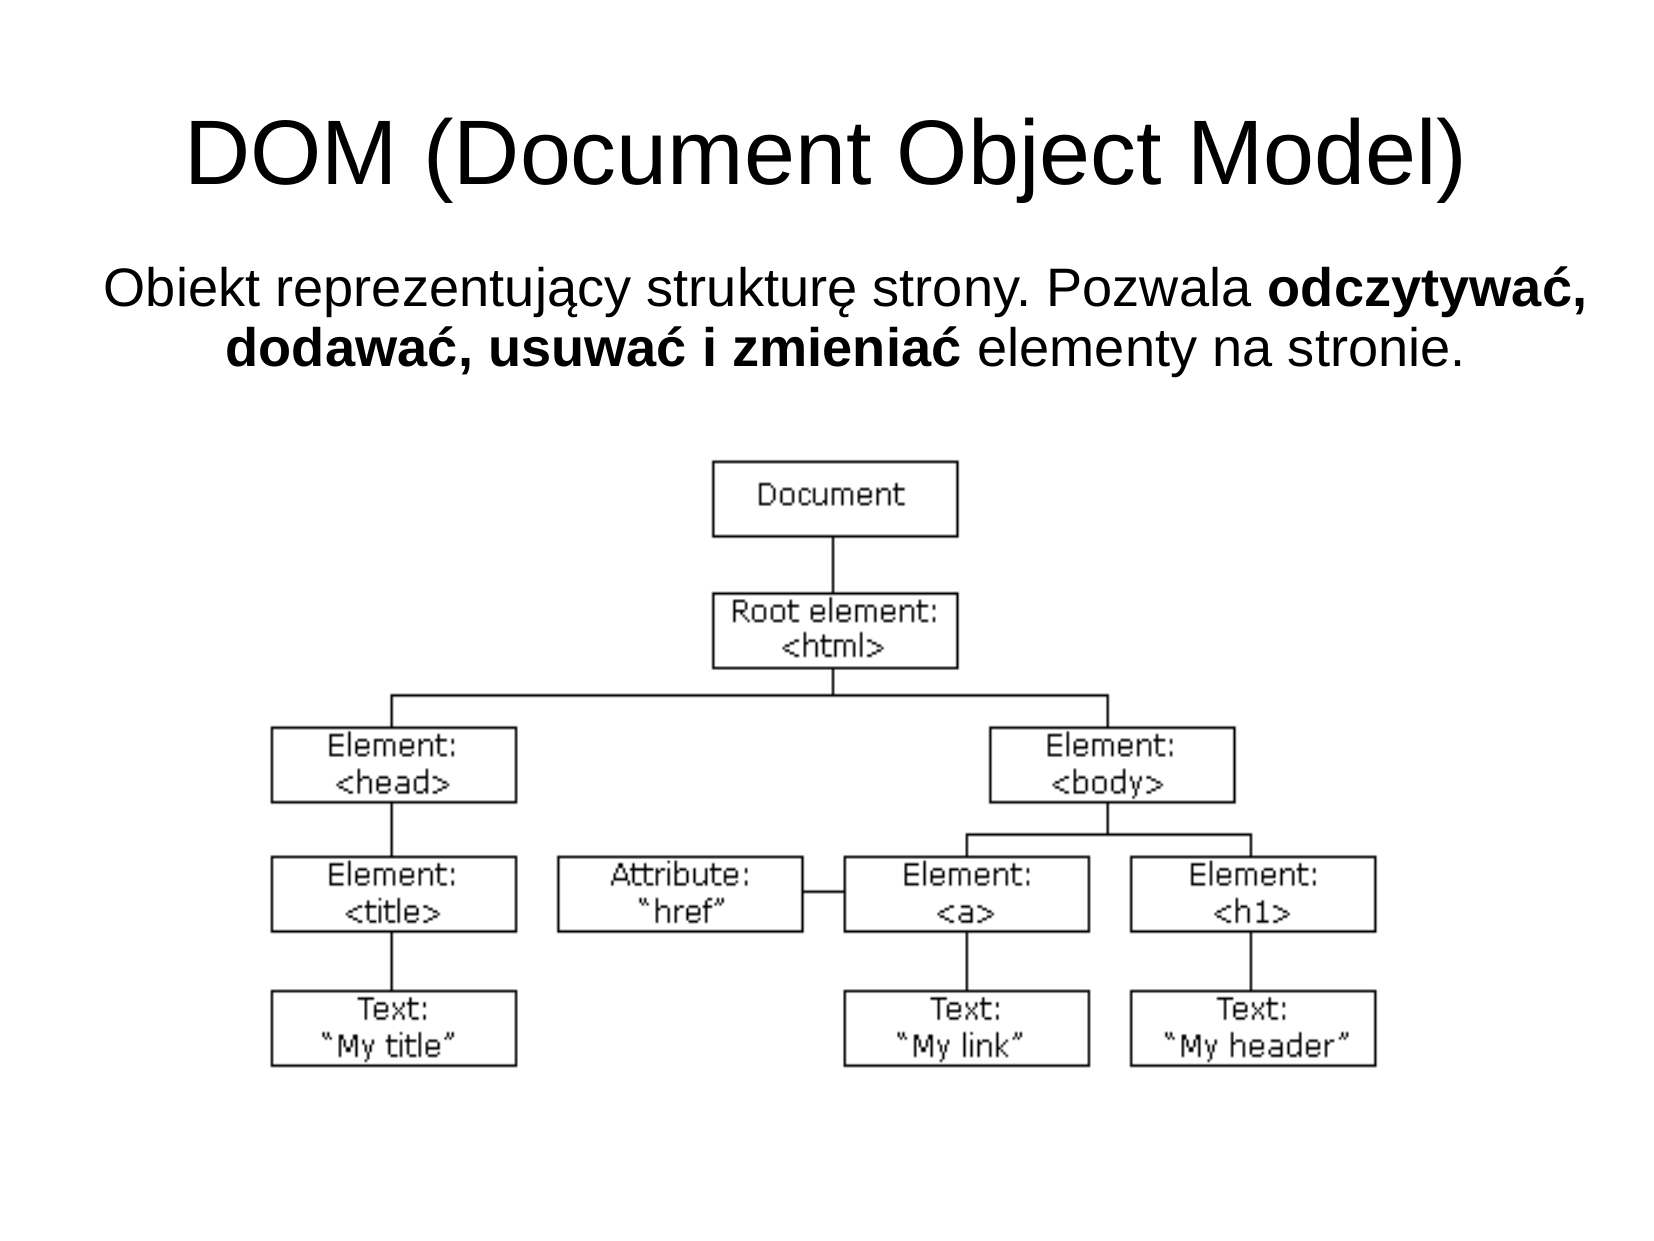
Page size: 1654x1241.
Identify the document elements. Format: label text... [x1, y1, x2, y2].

title DOM (Document Object Model) [82, 49, 1571, 257]
subtitle Obiekt reprezentujący strukturę strony. Pozwala odczytywać, dodawać, usuwać i zmieniać elementy na stronie. [101, 185, 1591, 451]
picture [255, 434, 1396, 1096]
